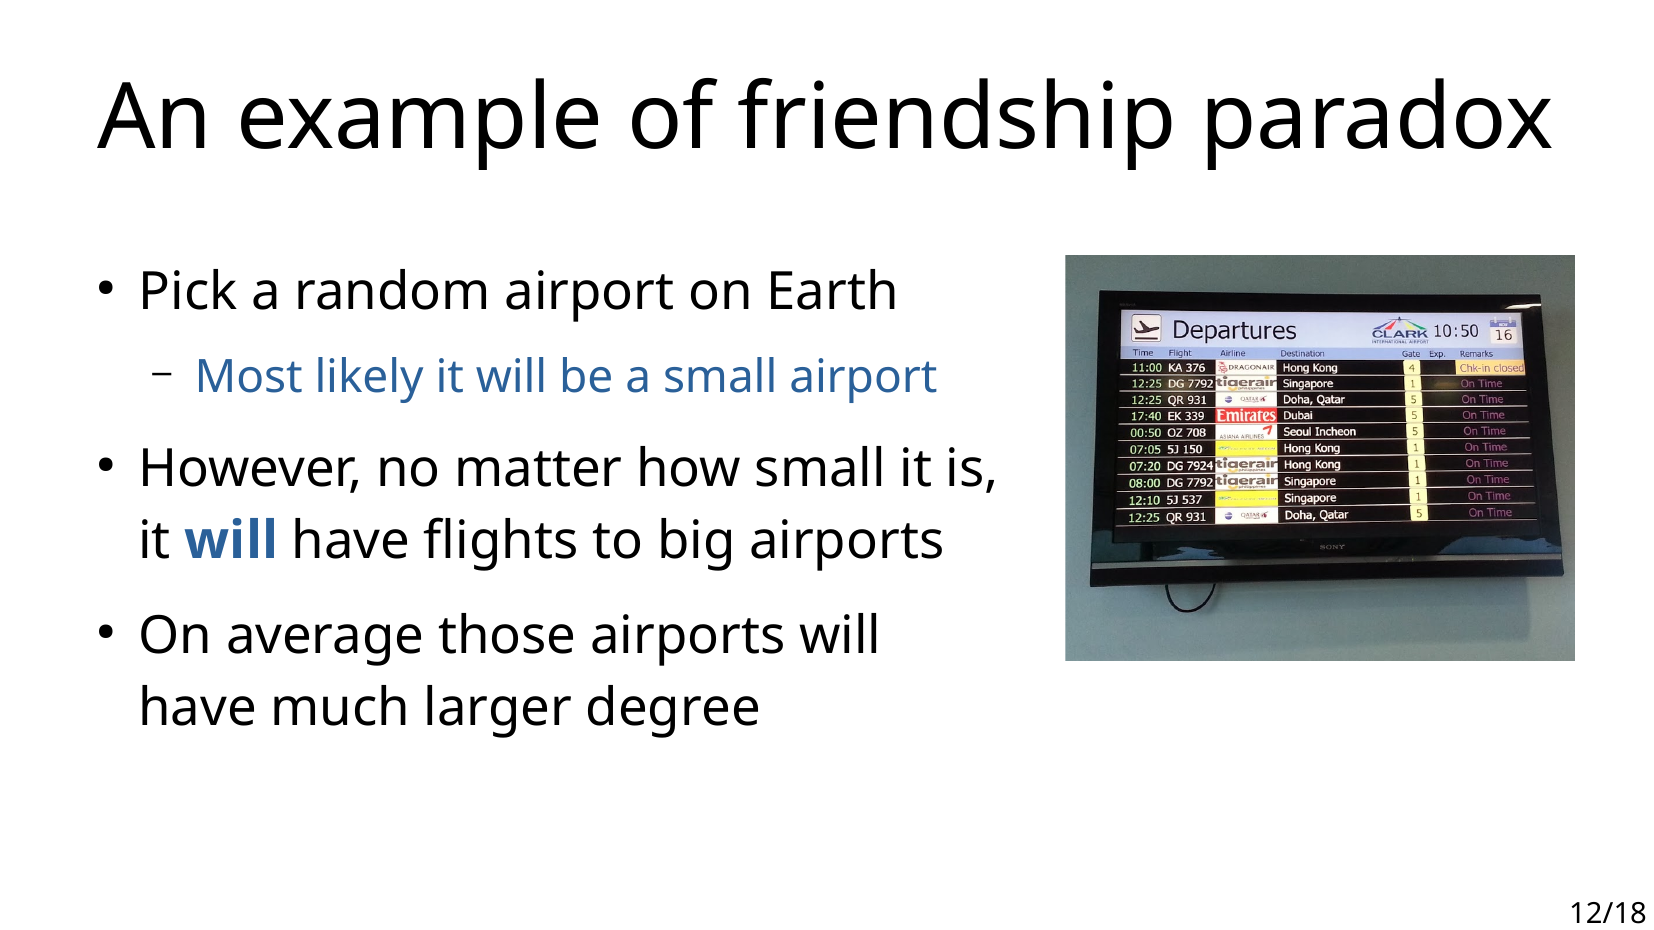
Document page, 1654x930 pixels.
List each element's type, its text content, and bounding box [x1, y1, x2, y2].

title An example of friendship paradox [82, 1, 1571, 225]
list Pick a random airport on Earth Most likely it will be a small airport However, no matter how small it is, it will have flights to big airports On average those airports will have much larger degree [82, 252, 1006, 793]
picture [1065, 255, 1576, 661]
